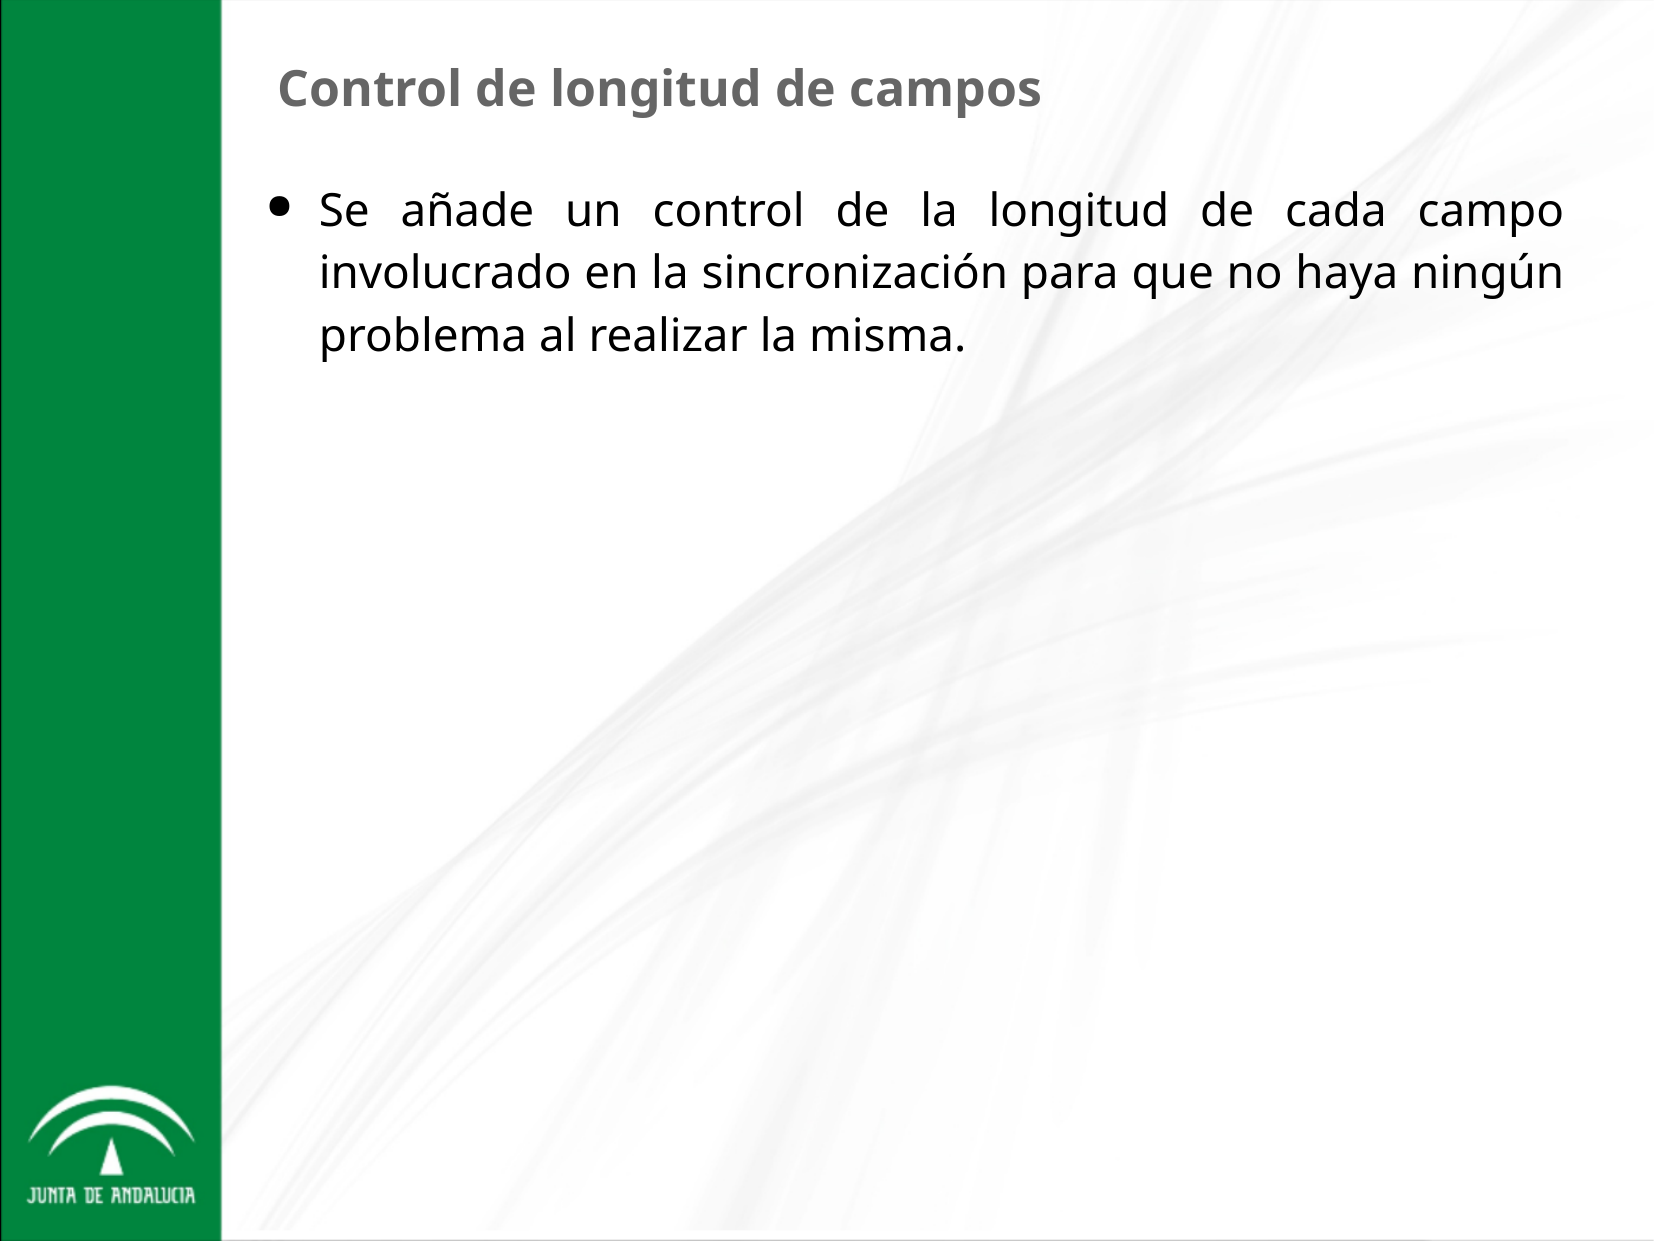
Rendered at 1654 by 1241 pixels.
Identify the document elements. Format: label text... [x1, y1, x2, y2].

picture [0, 0, 1654, 1241]
title Control de longitud de campos [259, 45, 1577, 129]
list Se añade un control de la longitud de cada campo involucrado en la sincronización para que no haya ningún problema al realizar la misma. [248, 177, 1565, 996]
